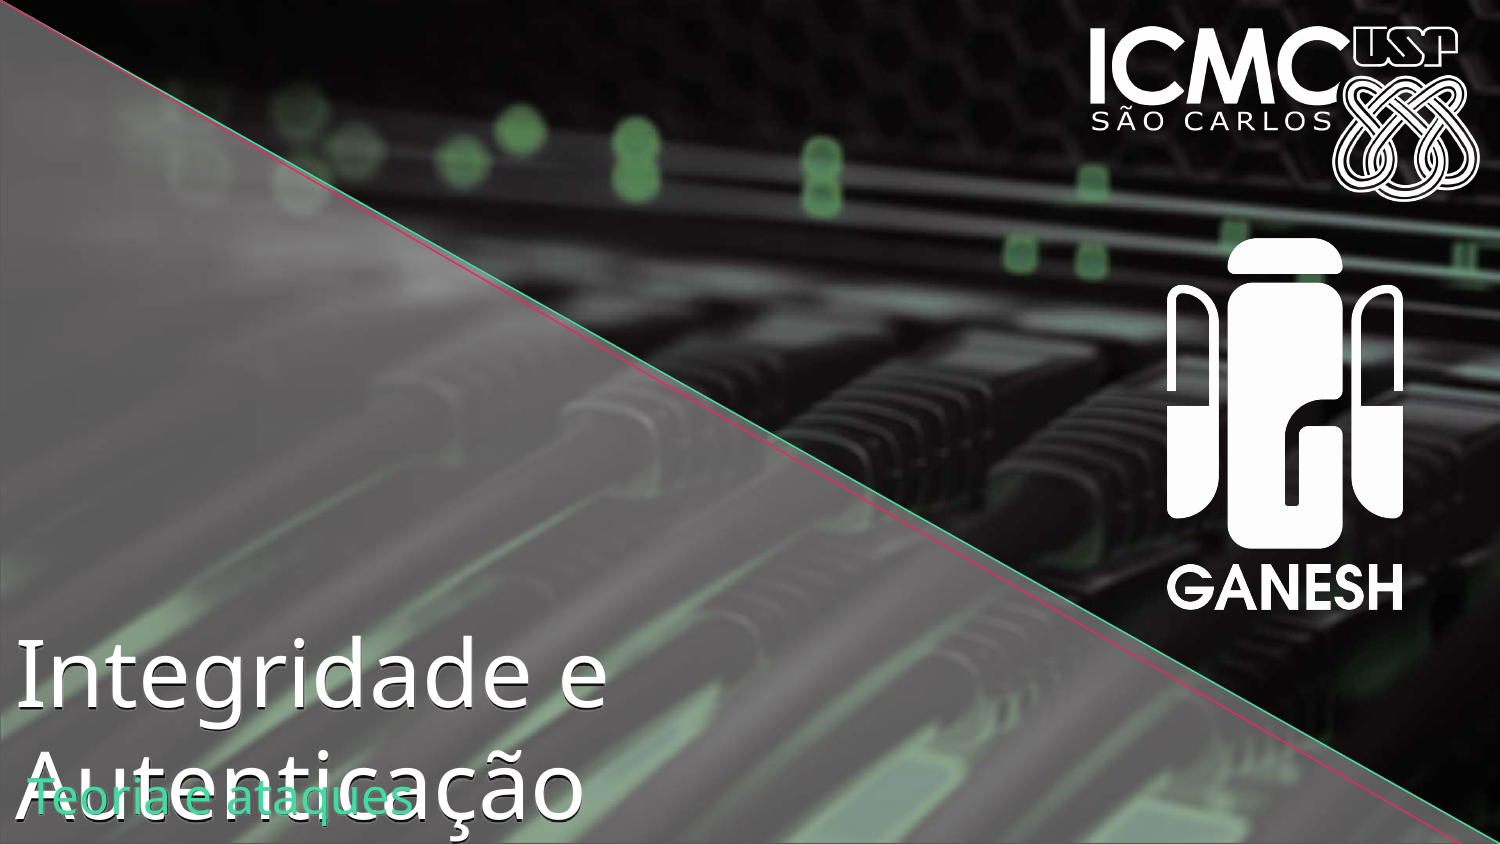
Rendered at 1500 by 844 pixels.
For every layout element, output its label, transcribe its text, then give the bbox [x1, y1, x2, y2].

subtitle Teoria e ataques [12, 740, 1238, 837]
title Integridade e Autenticação [0, 598, 1205, 754]
table_header [1205, 680, 1493, 842]
table_header [1, 2, 1031, 598]
table_header [276, 157, 1059, 598]
table_header [1, 754, 450, 842]
picture [4, 0, 1500, 842]
table_header [468, 698, 1454, 842]
